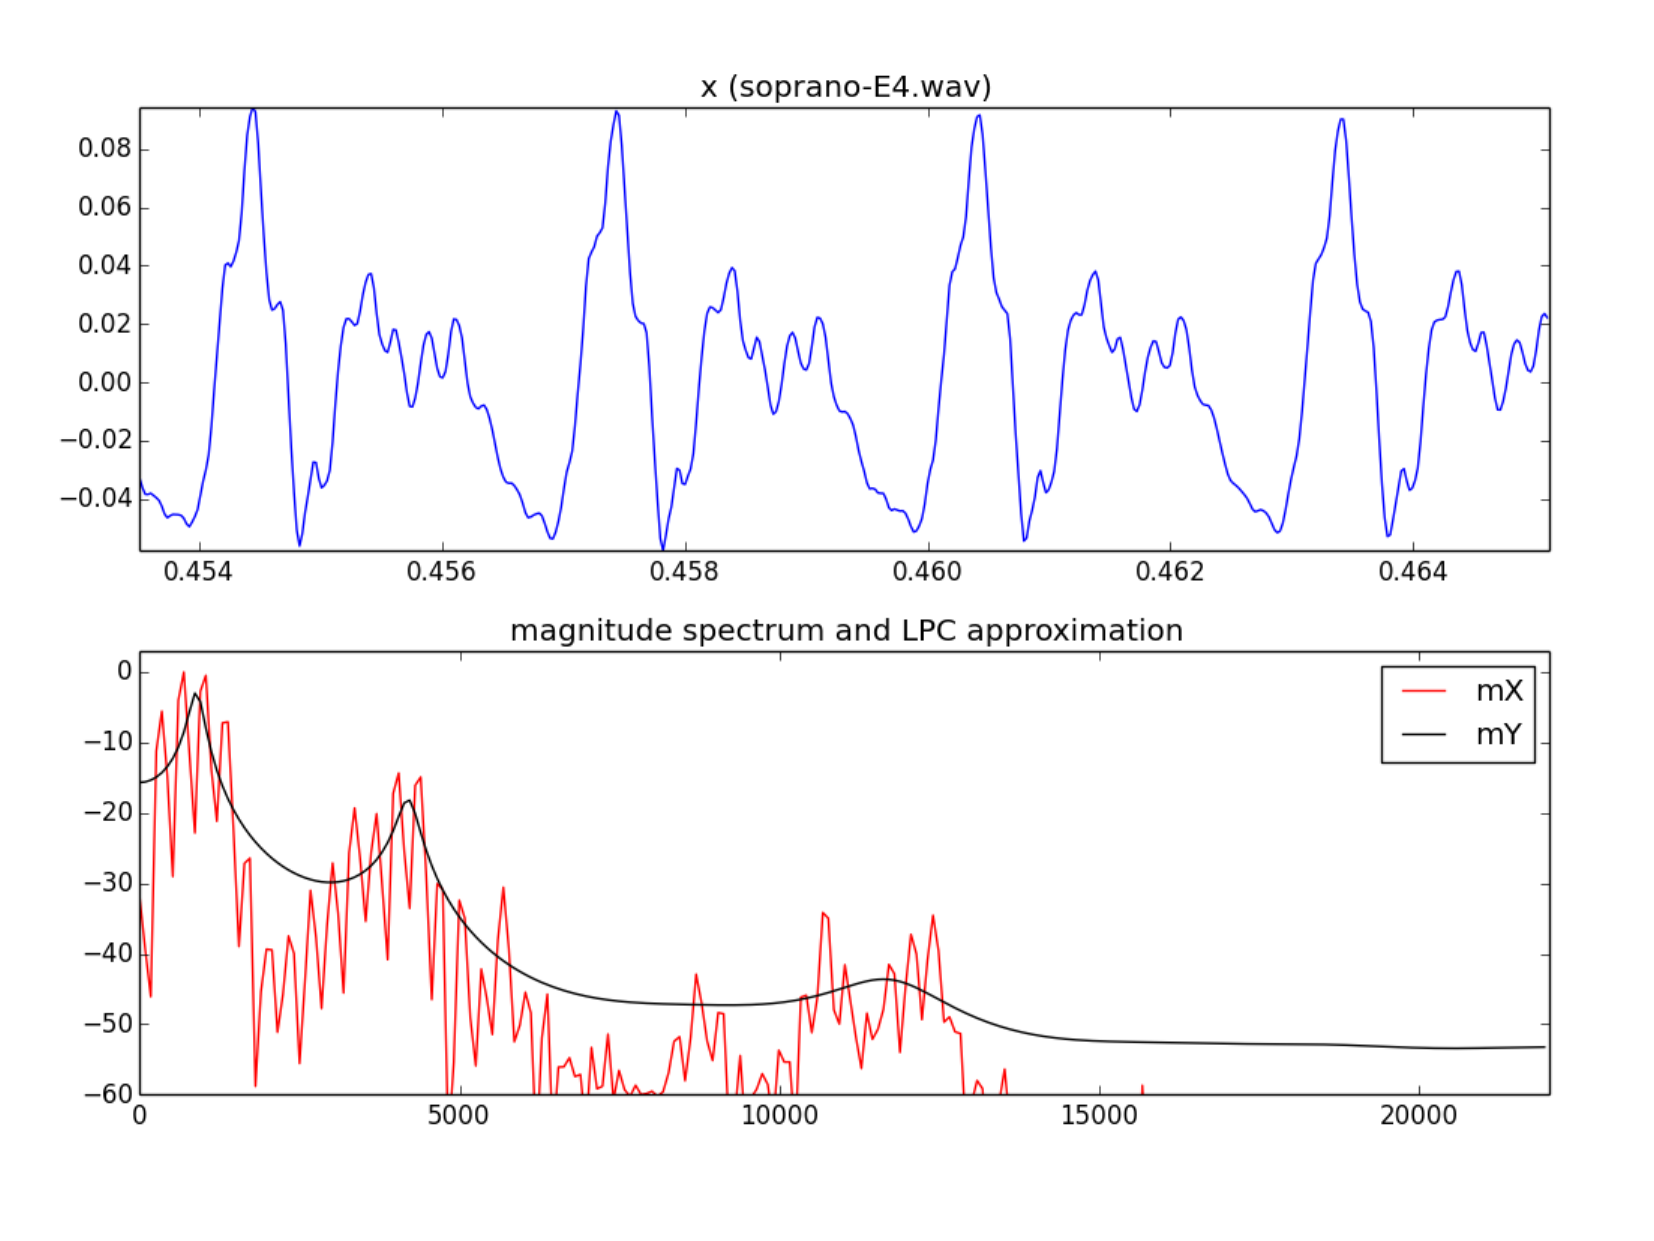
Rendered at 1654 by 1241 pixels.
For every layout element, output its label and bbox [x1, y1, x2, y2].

picture [33, 58, 1596, 1171]
